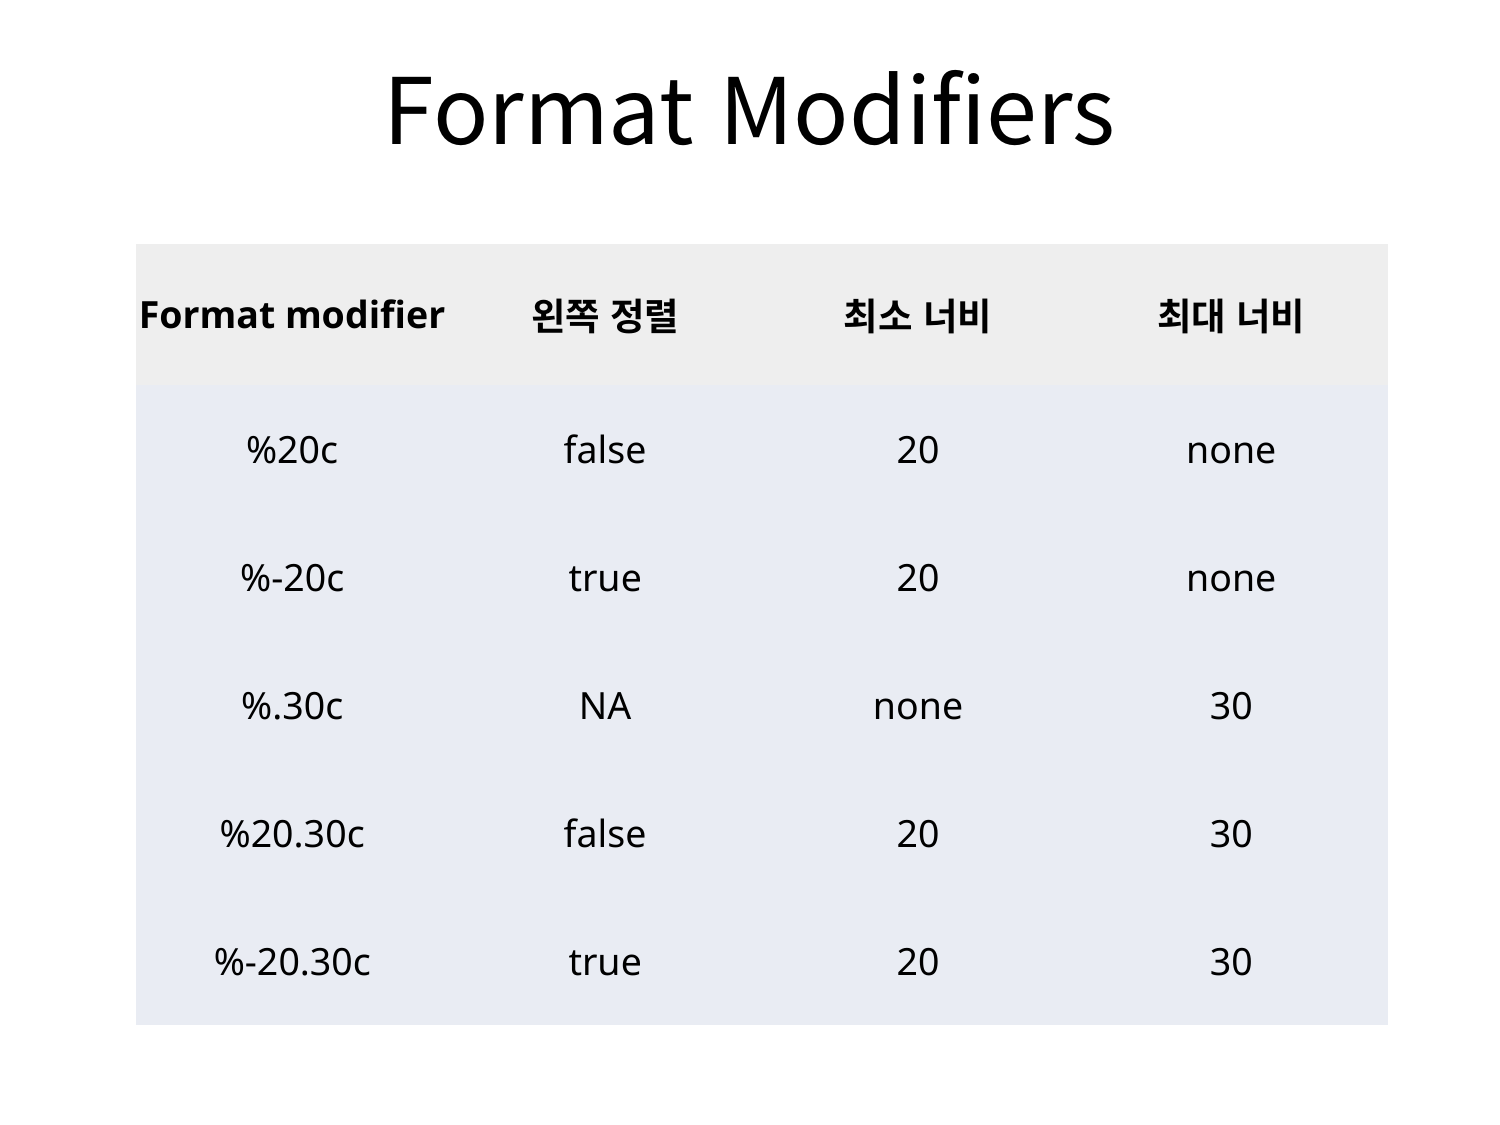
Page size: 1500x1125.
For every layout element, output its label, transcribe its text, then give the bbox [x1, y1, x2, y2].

table_cell true [449, 897, 762, 1025]
table_cell NA [449, 641, 762, 769]
table_header 최소 너비 [762, 244, 1075, 385]
table_cell %20.30c [136, 769, 449, 897]
table_cell %-20.30c [136, 897, 449, 1025]
table_cell false [449, 385, 762, 513]
table_cell 30 [1075, 769, 1388, 897]
table_header Format modifier [136, 244, 449, 385]
table_cell 20 [762, 769, 1075, 897]
table_cell %.30c [136, 641, 449, 769]
table_header 왼쪽 정렬 [449, 244, 762, 385]
table_cell %20c [136, 385, 449, 513]
table_cell %-20c [136, 513, 449, 641]
title Format Modifiers [75, 45, 1425, 233]
table_cell true [449, 513, 762, 641]
table_cell 20 [762, 897, 1075, 1025]
table_cell none [762, 641, 1075, 769]
table_cell false [449, 769, 762, 897]
table_cell 30 [1075, 897, 1388, 1025]
table_cell none [1075, 513, 1388, 641]
table_cell none [1075, 385, 1388, 513]
table_cell 20 [762, 385, 1075, 513]
table_cell 30 [1075, 641, 1388, 769]
table_header 최대 너비 [1075, 244, 1388, 385]
table_cell 20 [762, 513, 1075, 641]
